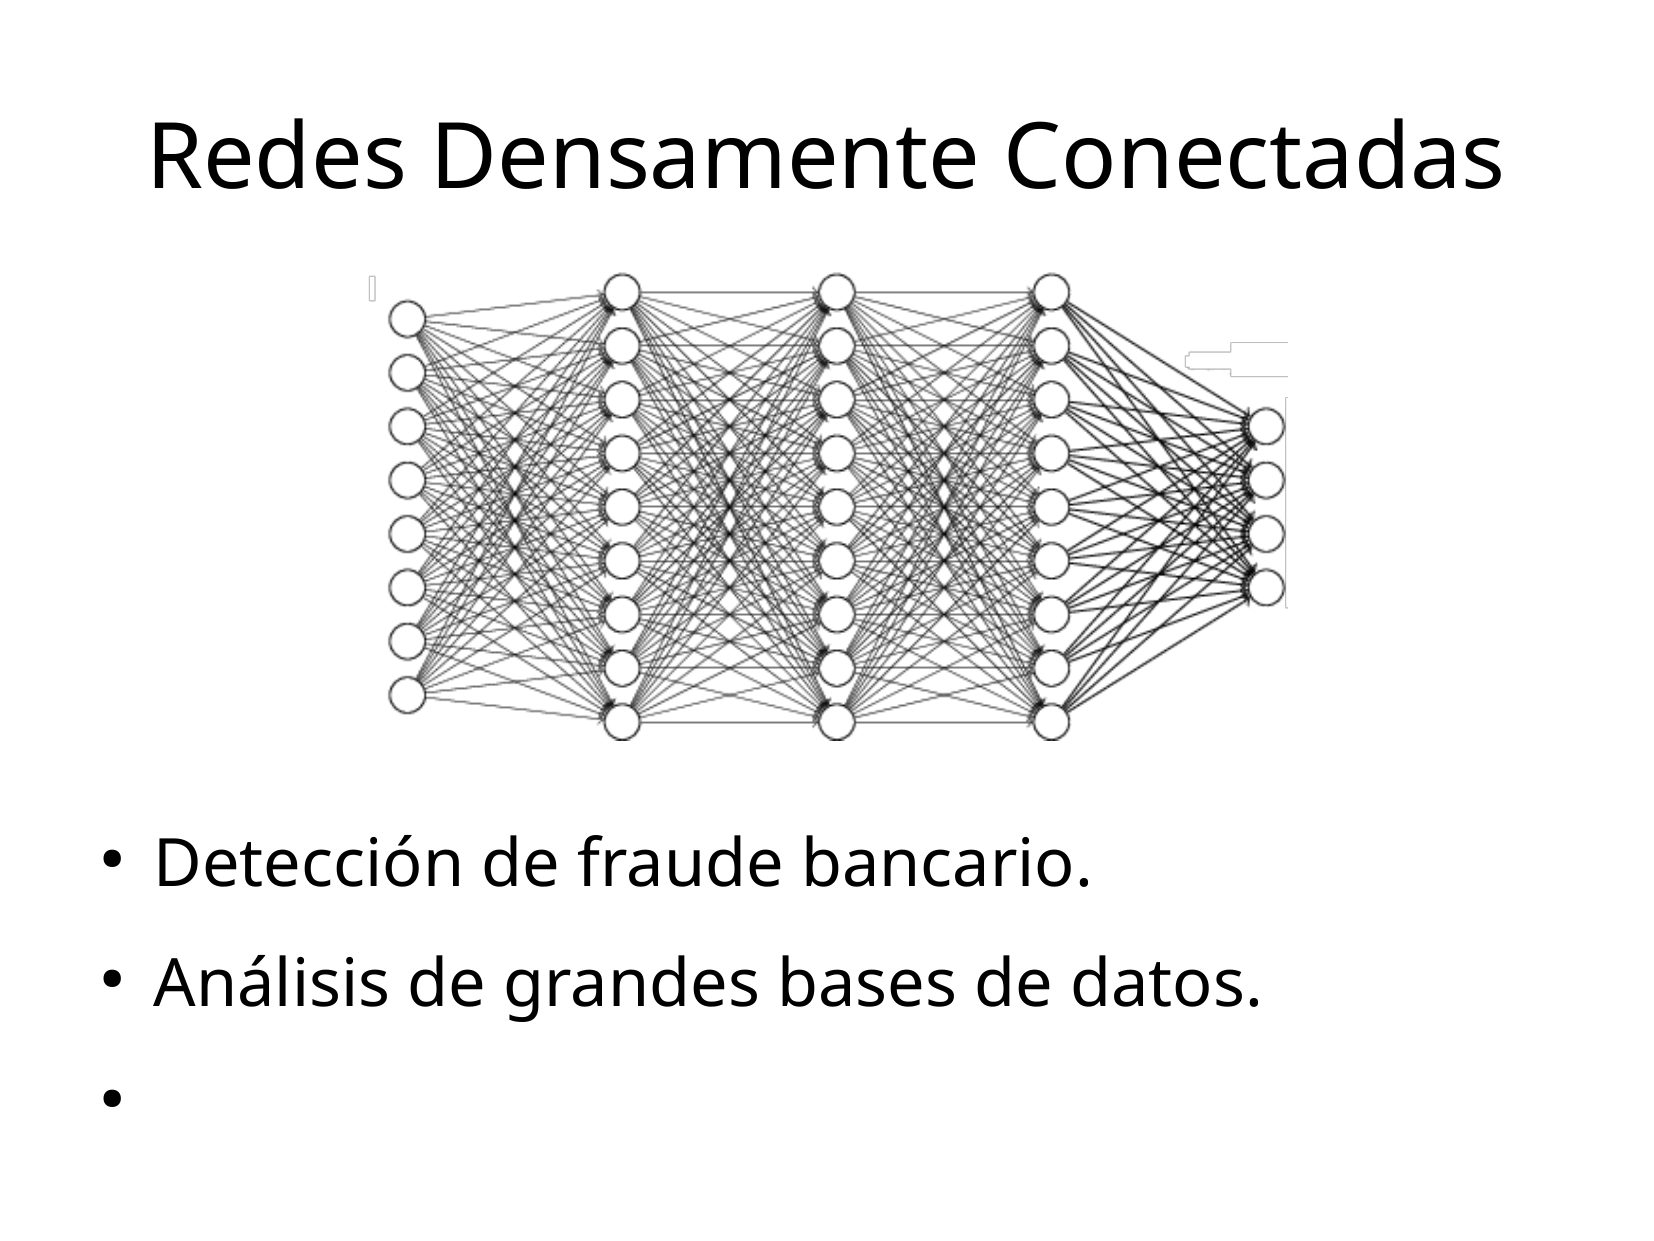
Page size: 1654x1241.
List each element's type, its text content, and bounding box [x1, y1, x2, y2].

picture [366, 271, 1288, 741]
list Detección de fraude bancario. Análisis de grandes bases de datos. [82, 814, 1465, 1211]
title Redes Densamente Conectadas [82, 49, 1571, 257]
